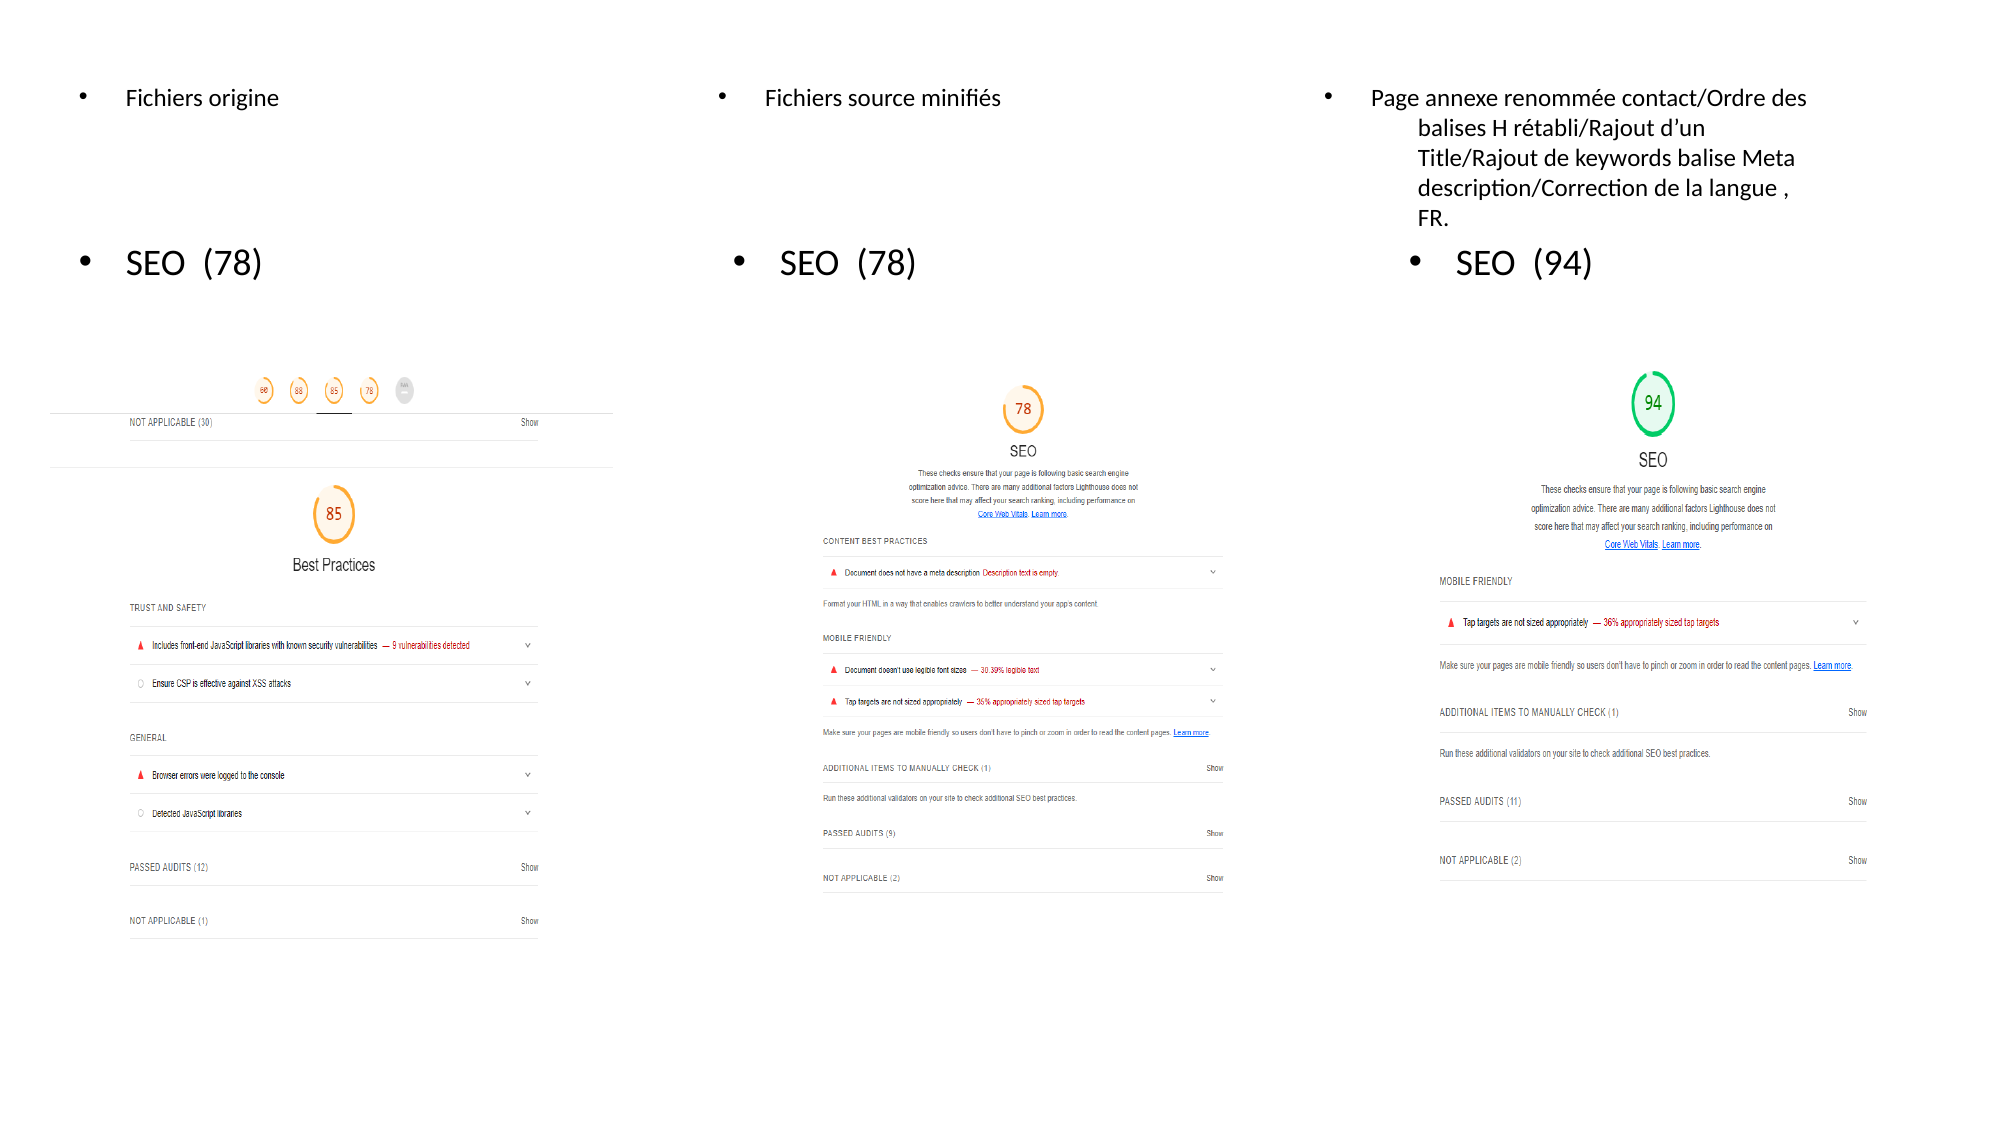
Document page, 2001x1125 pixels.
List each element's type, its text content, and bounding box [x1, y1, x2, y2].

text_box Fichiers source minifiés [703, 73, 1234, 120]
text_box Page annexe renommée contact/Ordre des balises H rétabli/Rajout d’un Title/Rajout de keywords balise Meta description/Correction de la langue , FR. [1309, 73, 1840, 211]
text_box SEO (78) [63, 230, 595, 292]
text_box SEO (94) [1393, 230, 1959, 292]
text_box SEO (78) [717, 230, 1249, 292]
picture [1398, 368, 1959, 903]
picture [745, 378, 1292, 903]
text_box Fichiers origine [63, 73, 595, 120]
picture [50, 378, 613, 942]
